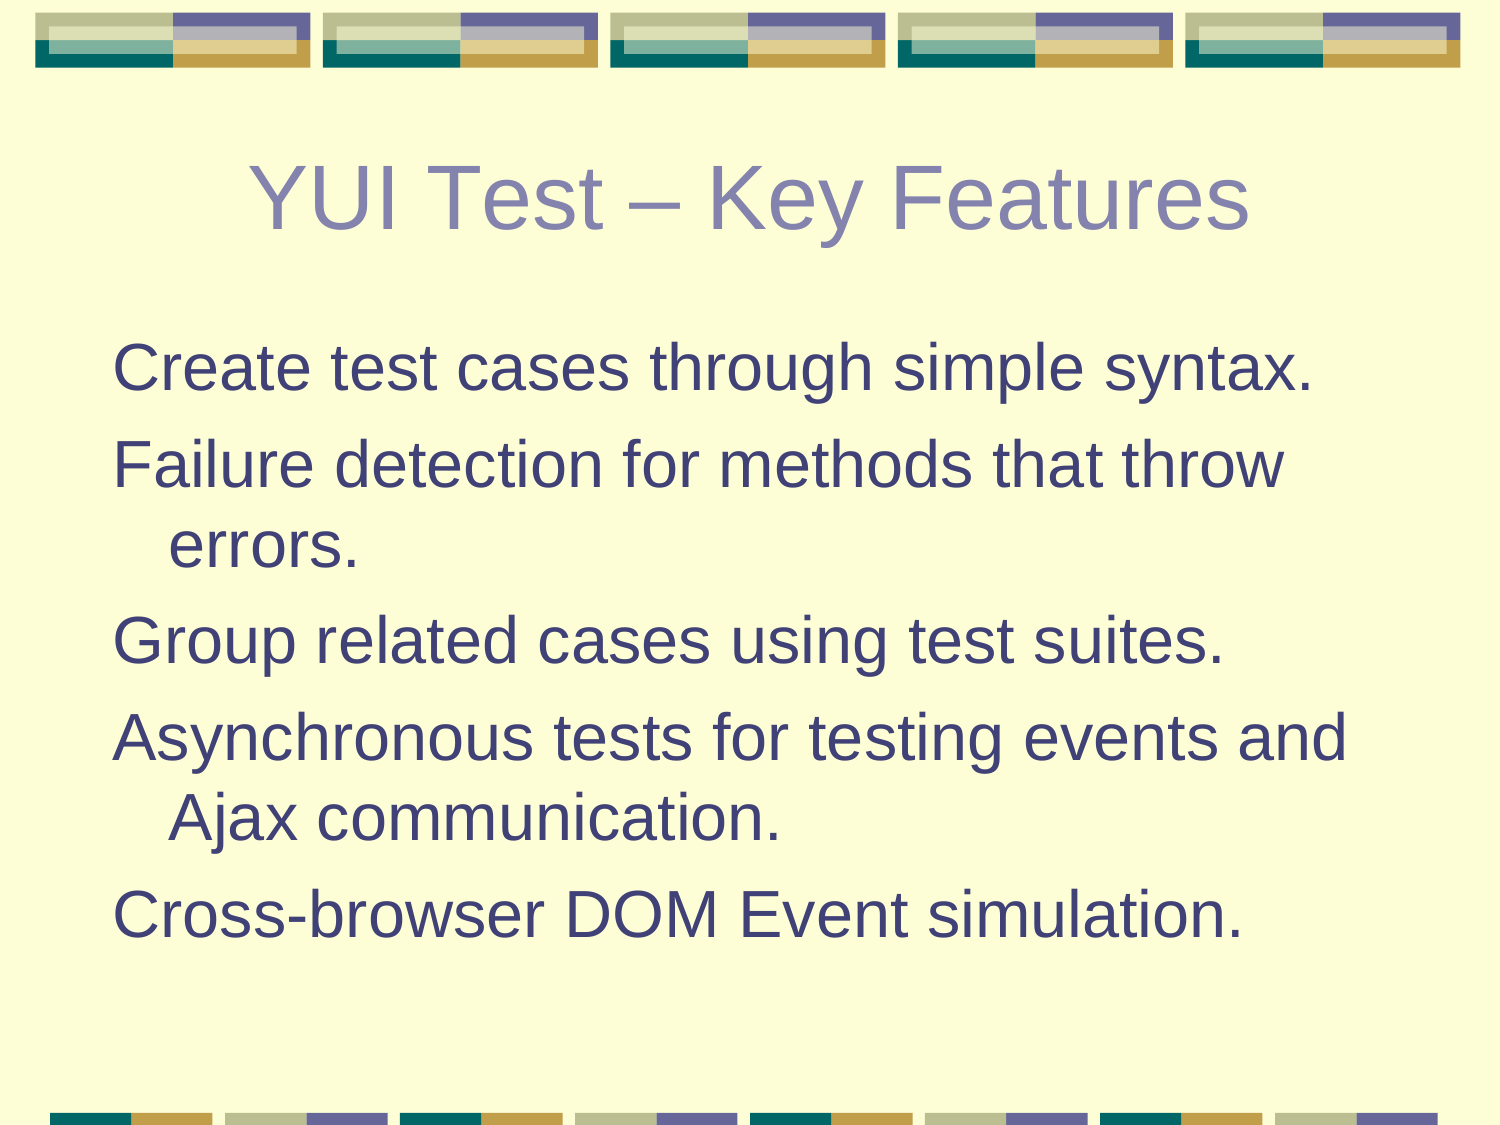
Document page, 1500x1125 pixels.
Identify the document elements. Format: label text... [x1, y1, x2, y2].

title YUI Test – Key Features [112, 79, 1388, 308]
list Create test cases through simple syntax. Failure detection for methods that throw errors. Group related cases using test suites. Asynchronous tests for testing events and Ajax communication. Cross-browser DOM Event simulation. [112, 324, 1388, 1001]
